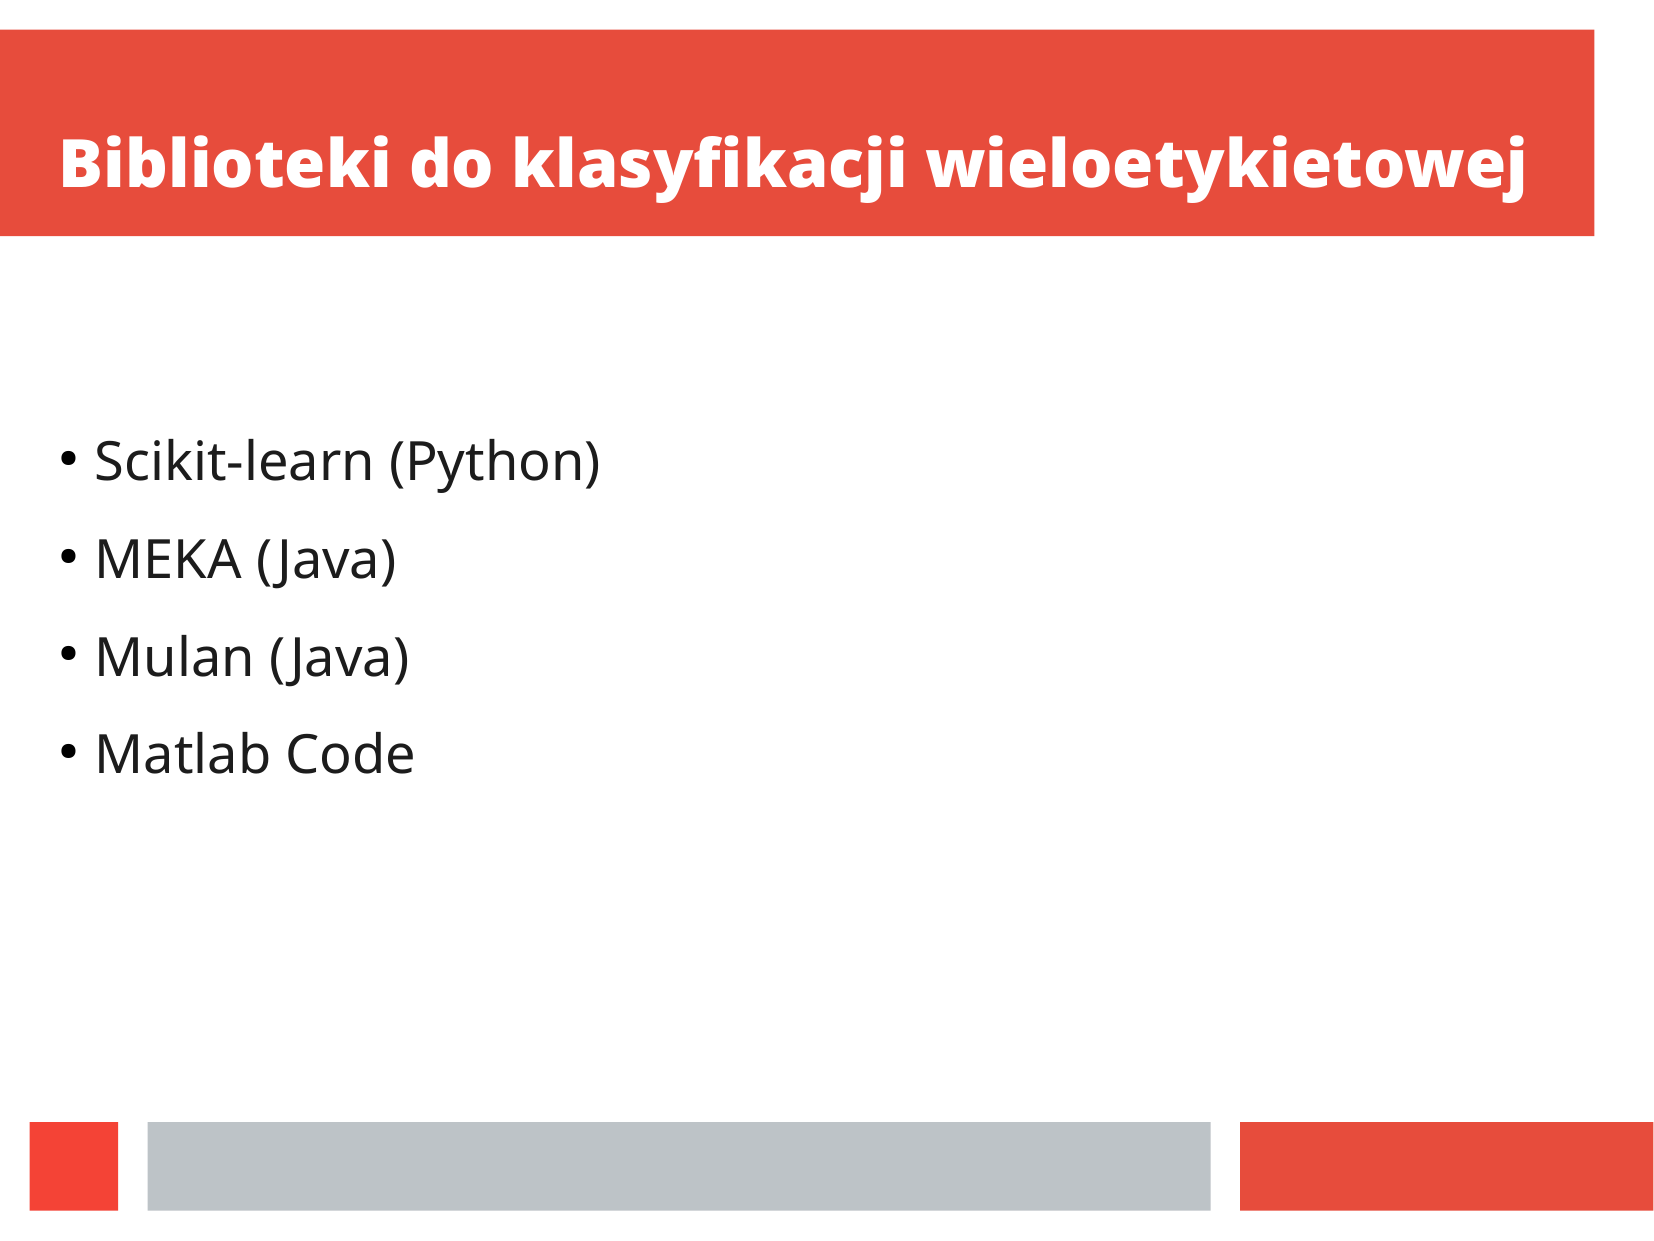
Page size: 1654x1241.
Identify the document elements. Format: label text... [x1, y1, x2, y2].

list Scikit-learn (Python) MEKA (Java) Mulan (Java) Matlab Code [59, 324, 1565, 1093]
title Biblioteki do klasyfikacji wieloetykietowej [59, 59, 1595, 207]
